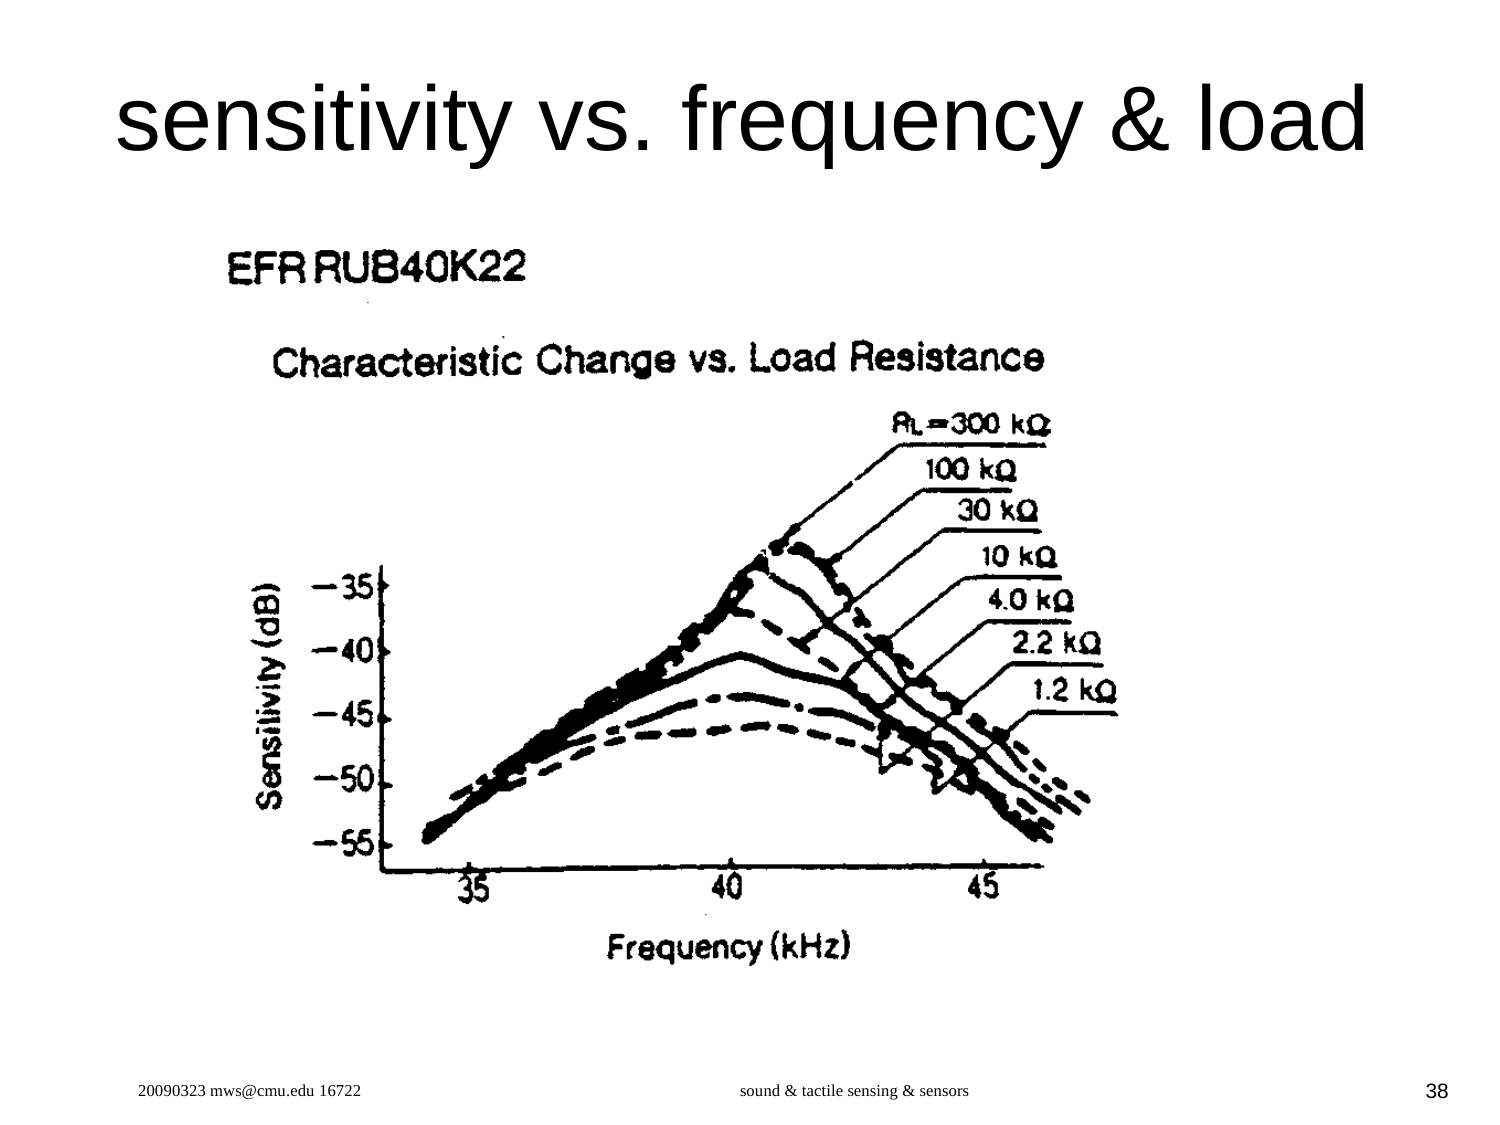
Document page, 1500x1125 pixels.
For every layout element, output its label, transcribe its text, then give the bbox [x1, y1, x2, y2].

title sensitivity vs. frequency & load [75, 50, 1413, 188]
picture [225, 249, 1126, 966]
